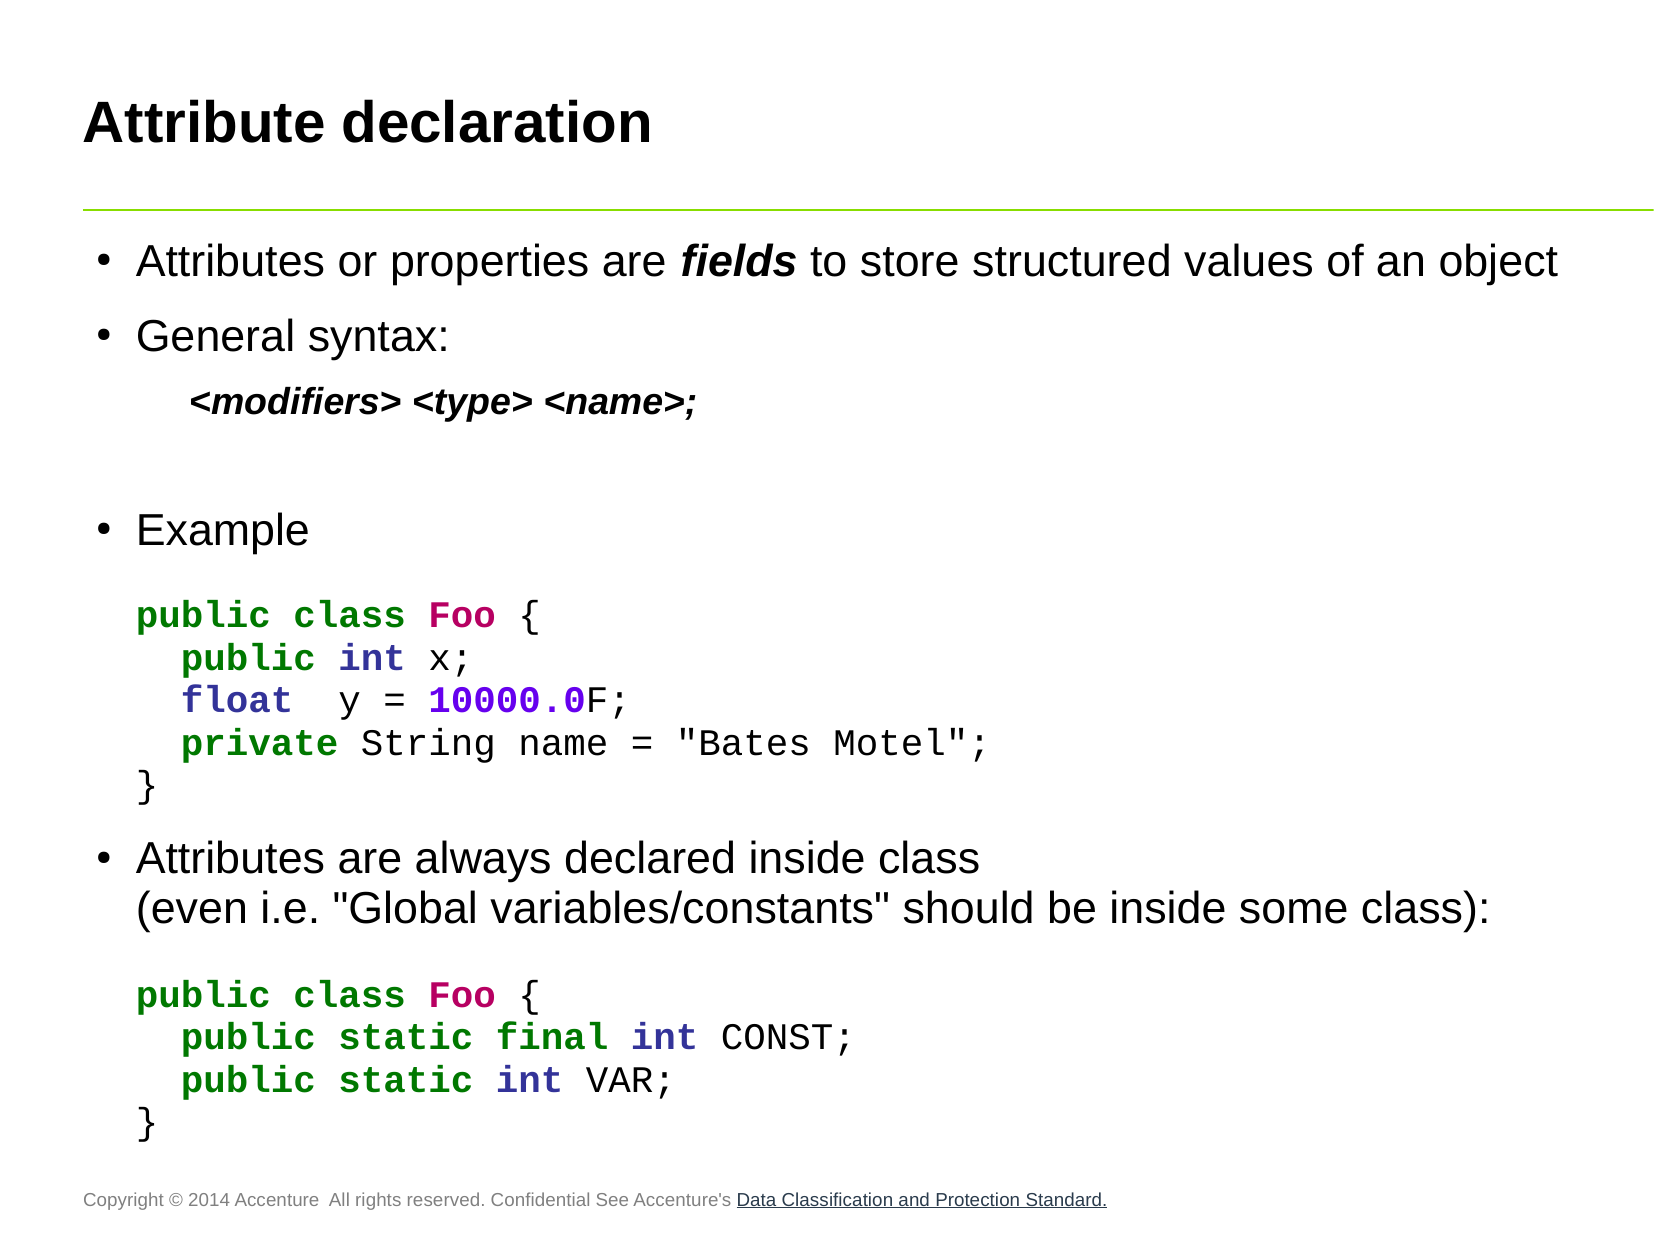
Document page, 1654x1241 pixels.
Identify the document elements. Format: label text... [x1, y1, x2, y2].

title Attribute declaration [82, 49, 1571, 196]
list Attributes or properties are fields to store structured values of an object General syntax: <modifiers> <type> <name>; Example public class Foo { public int x; float y = 10000.0F; private String name = "Bates Motel"; } Attributes are always declared inside class (even i.e. "Global variables/constants" should be inside some class): public class Foo { public static final int CONST; public static int VAR; } [82, 236, 1595, 1170]
